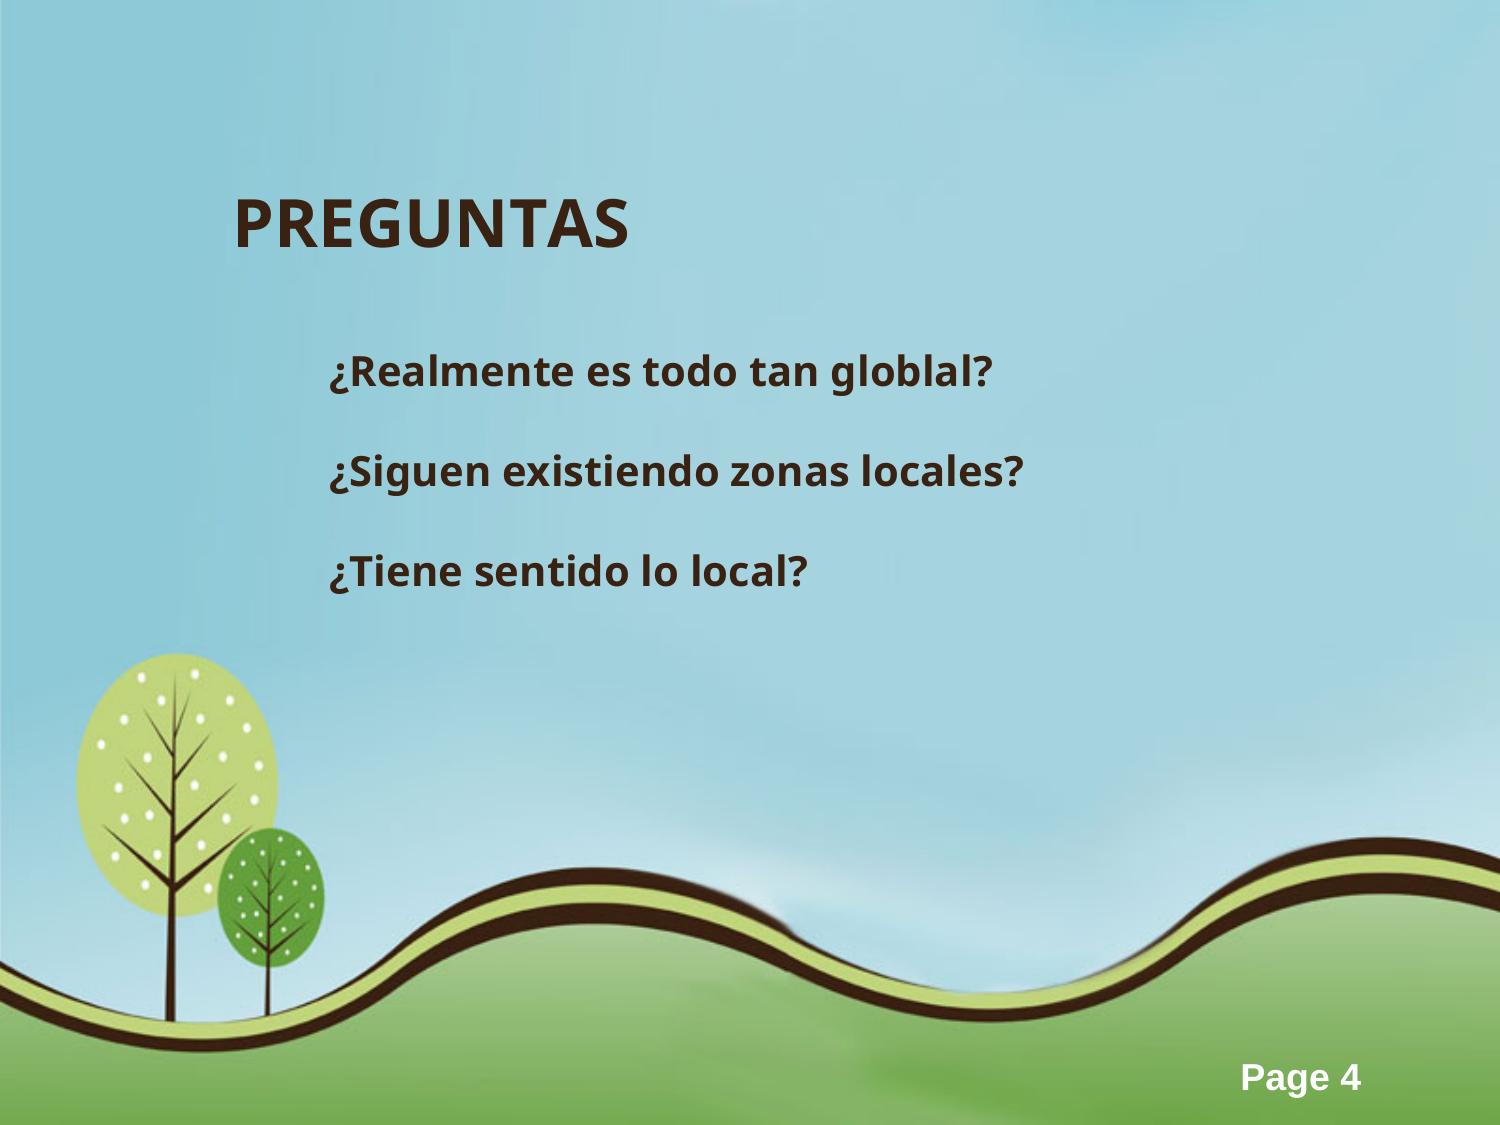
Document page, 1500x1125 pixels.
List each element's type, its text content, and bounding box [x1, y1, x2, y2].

picture [0, 0, 1500, 1125]
text_box PREGUNTAS [217, 173, 646, 269]
text_box ¿Realmente es todo tan globlal? ¿Siguen existiendo zonas locales? ¿Tiene sentido lo local? [300, 314, 1366, 811]
